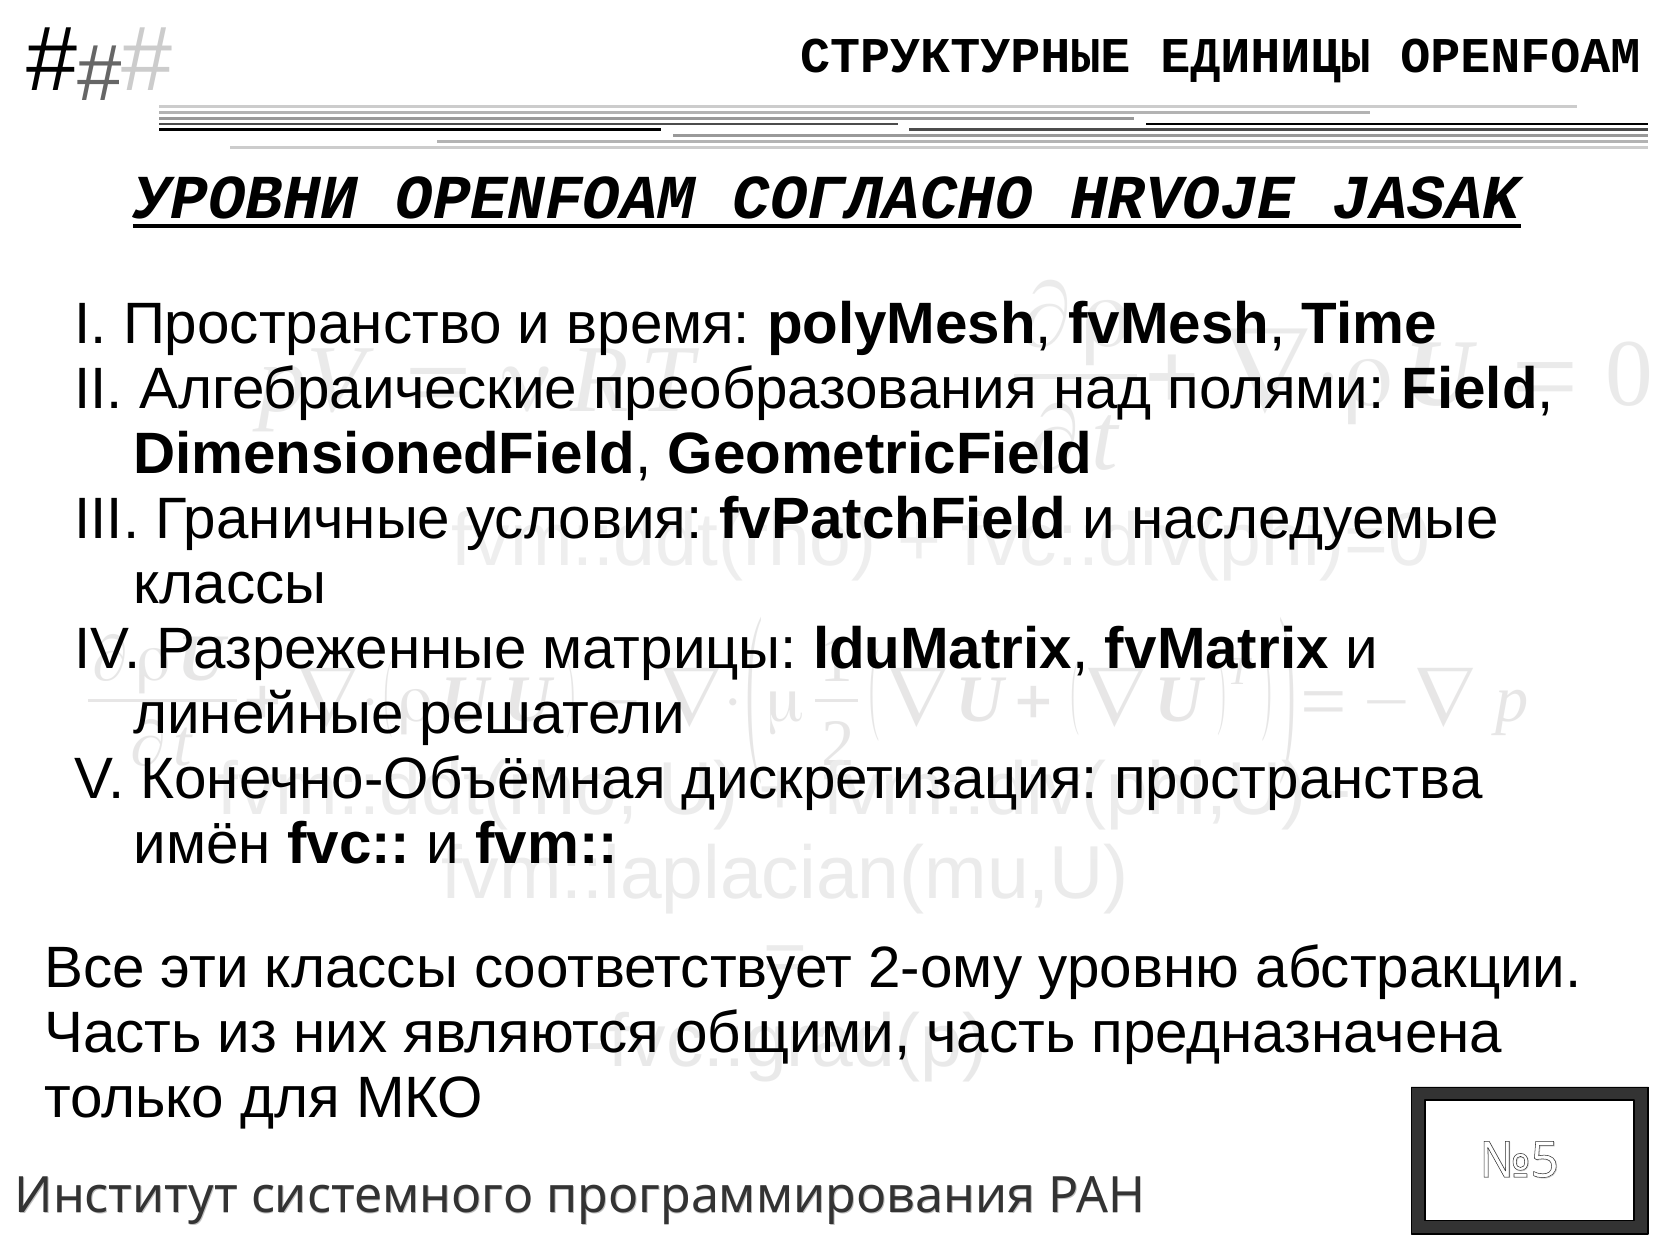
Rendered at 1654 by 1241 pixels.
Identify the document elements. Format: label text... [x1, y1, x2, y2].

title УРОВНИ OPENFOAM СОГЛАСНО HRVOJE JASAK [0, 147, 1654, 257]
text_box Все эти классы соответствует 2-ому уровню абстракции. Часть из них являются общими, часть предназначена только для МКО [29, 927, 1625, 1138]
text_box Пространство и время: polyMesh, fvMesh, Time Алгебраические преобразования над полями: Field, DimensionedField, GeometricField Граничные условия: fvPatchField и наследуемые классы Разреженные матрицы: lduMatrix, fvMatrix и линейные решатели Конечно-Объёмная дискретизация: пространства имён fvc:: и fvm:: [59, 283, 1601, 884]
